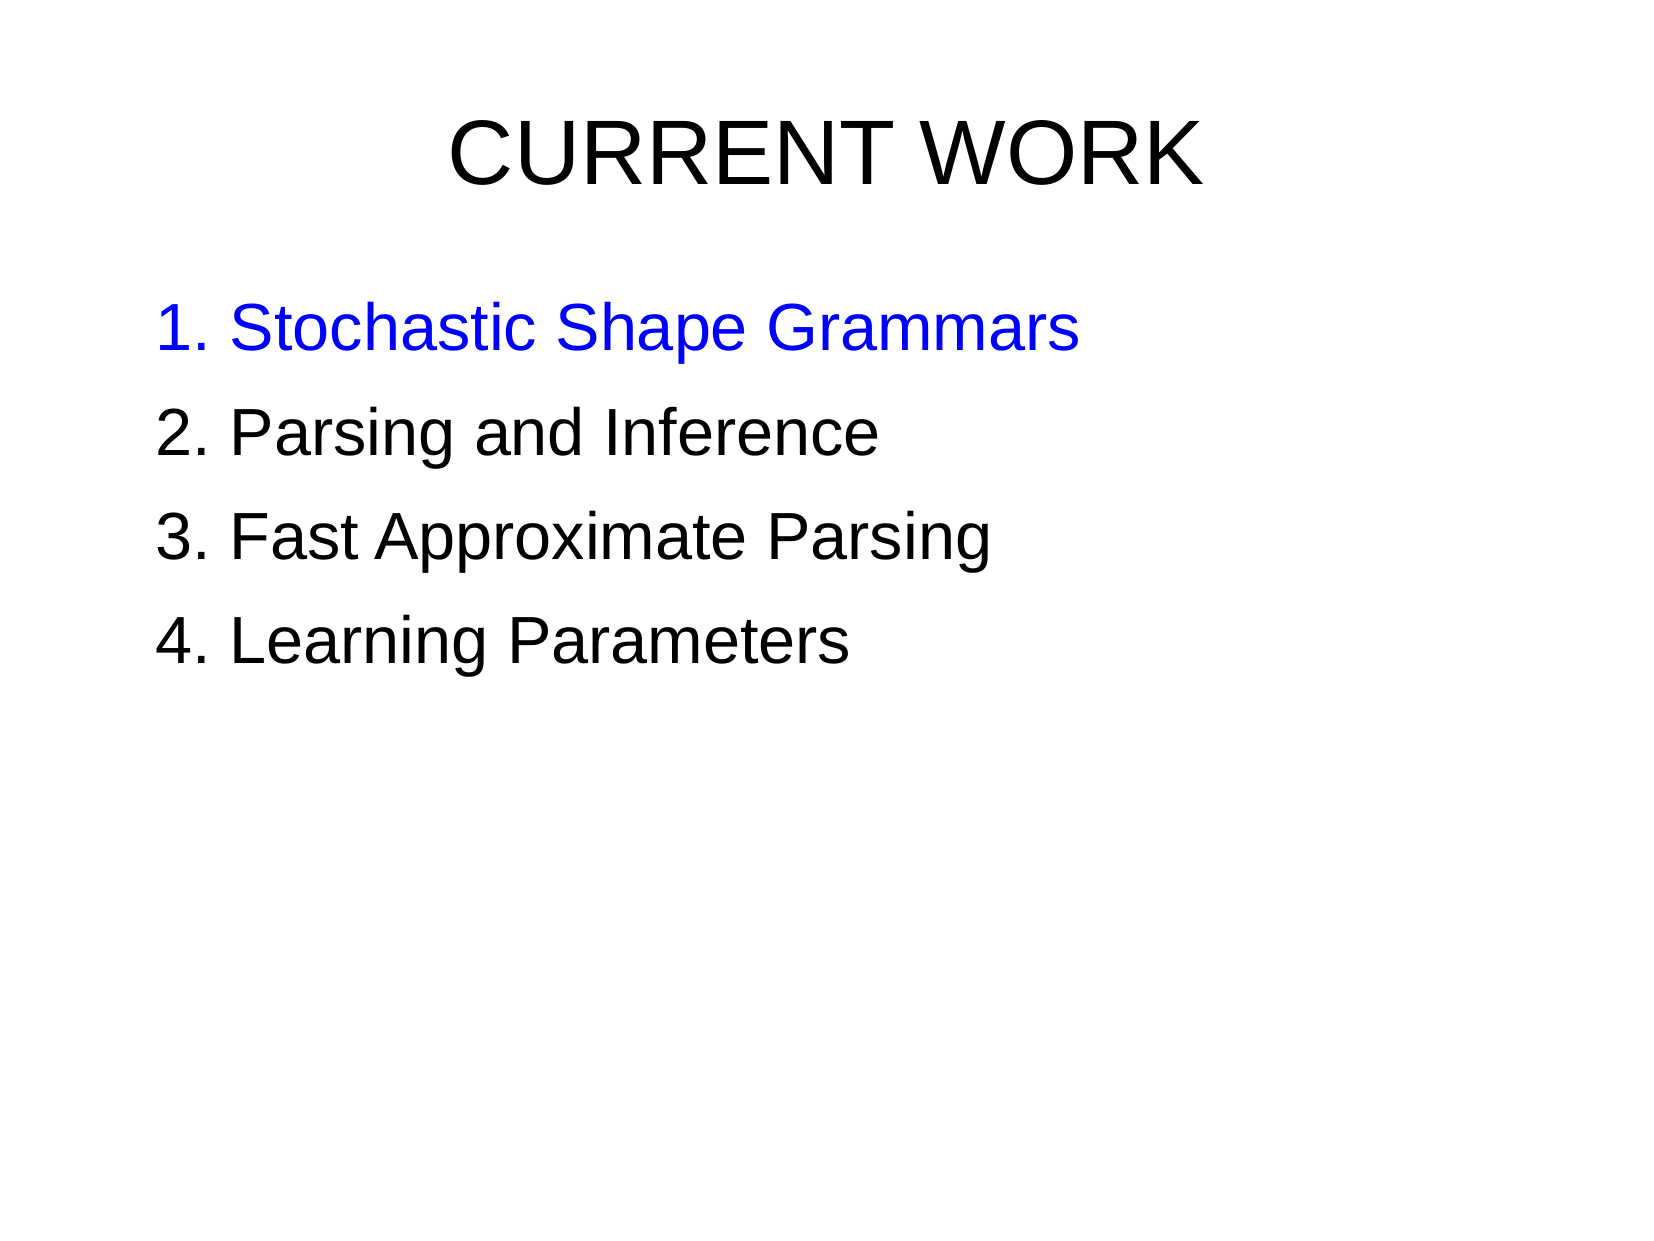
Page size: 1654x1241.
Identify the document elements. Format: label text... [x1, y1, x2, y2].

title CURRENT WORK [82, 49, 1571, 257]
list 1. Stochastic Shape Grammars 2. Parsing and Inference 3. Fast Approximate Parsing 4. Learning Parameters [82, 290, 1571, 1109]
